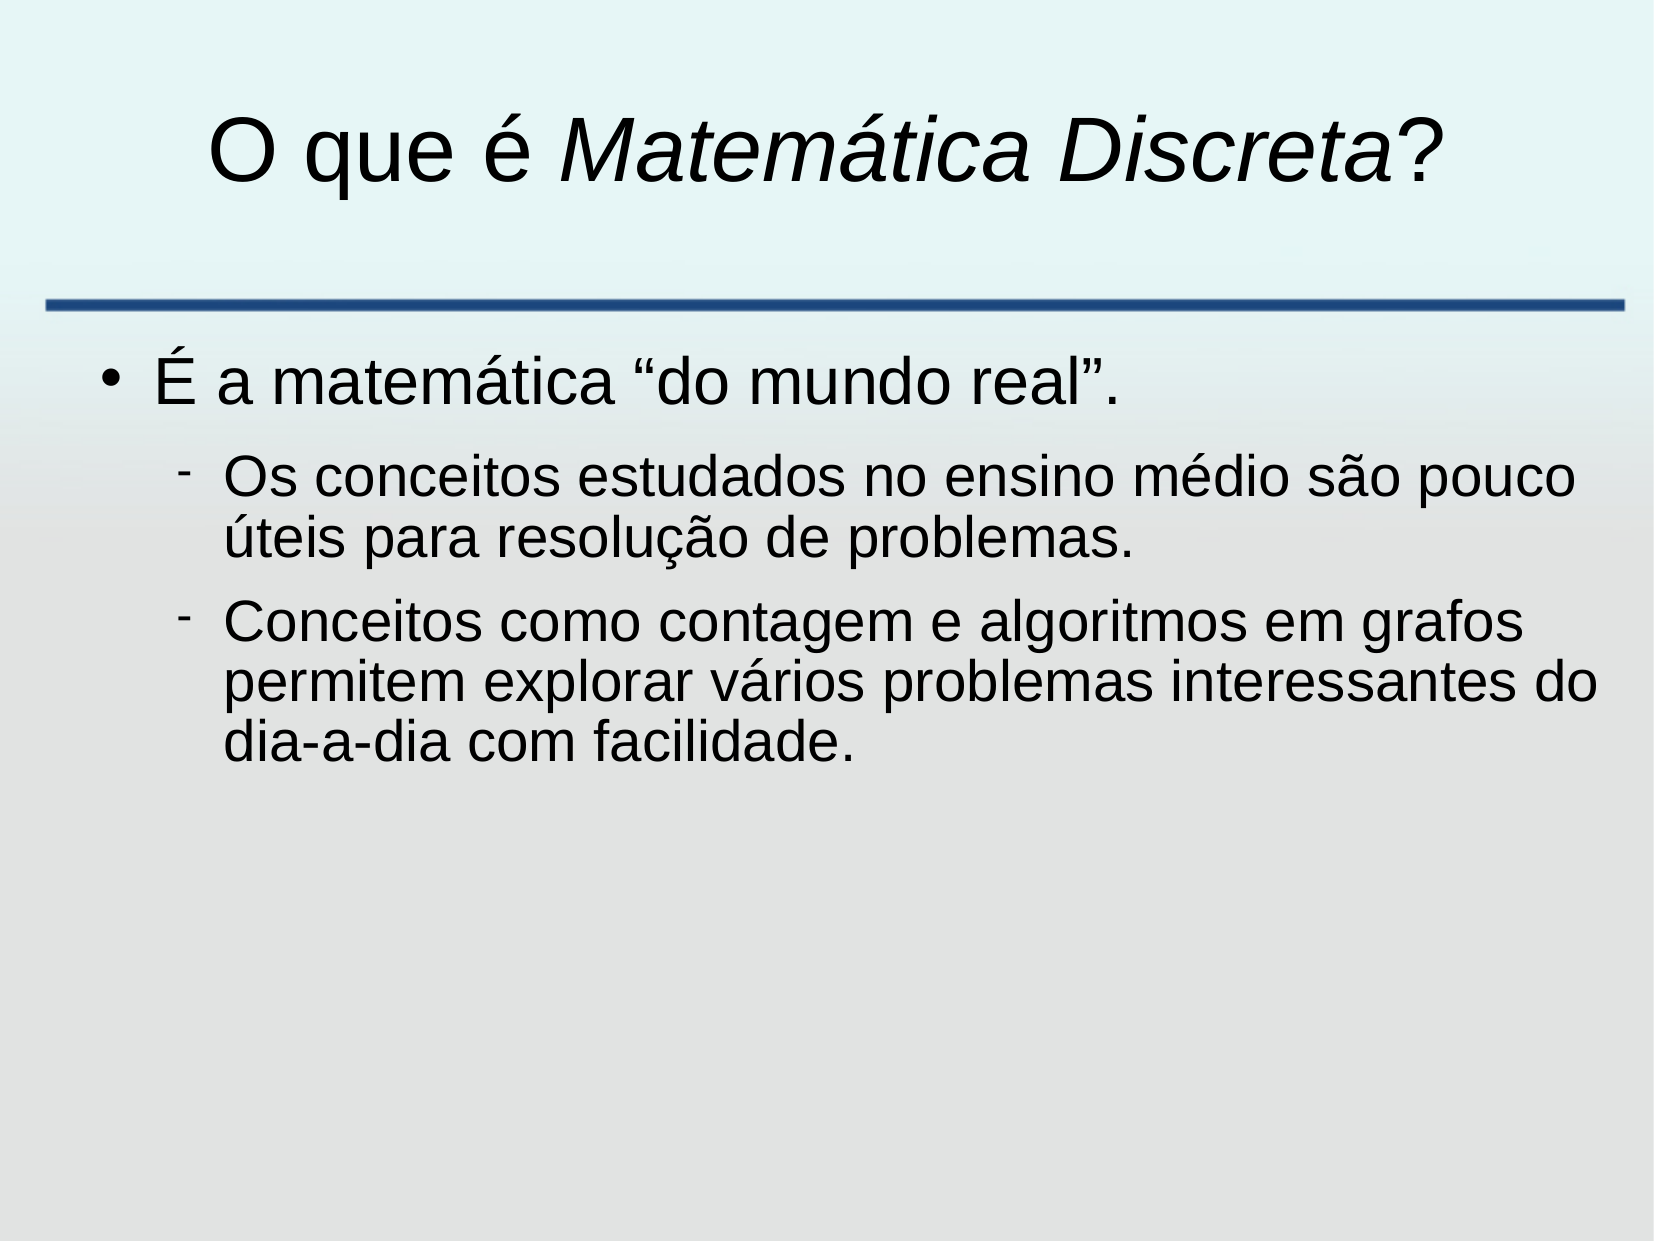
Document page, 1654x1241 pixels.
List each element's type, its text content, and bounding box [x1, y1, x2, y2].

list É a matemática “do mundo real”. Os conceitos estudados no ensino médio são pouco úteis para resolução de problemas. Conceitos como contagem e algoritmos em grafos permitem explorar vários problemas interessantes do dia-a-dia com facilidade. [82, 349, 1618, 1153]
title O que é Matemática Discreta? [29, 56, 1625, 249]
picture [0, 0, 1654, 1241]
